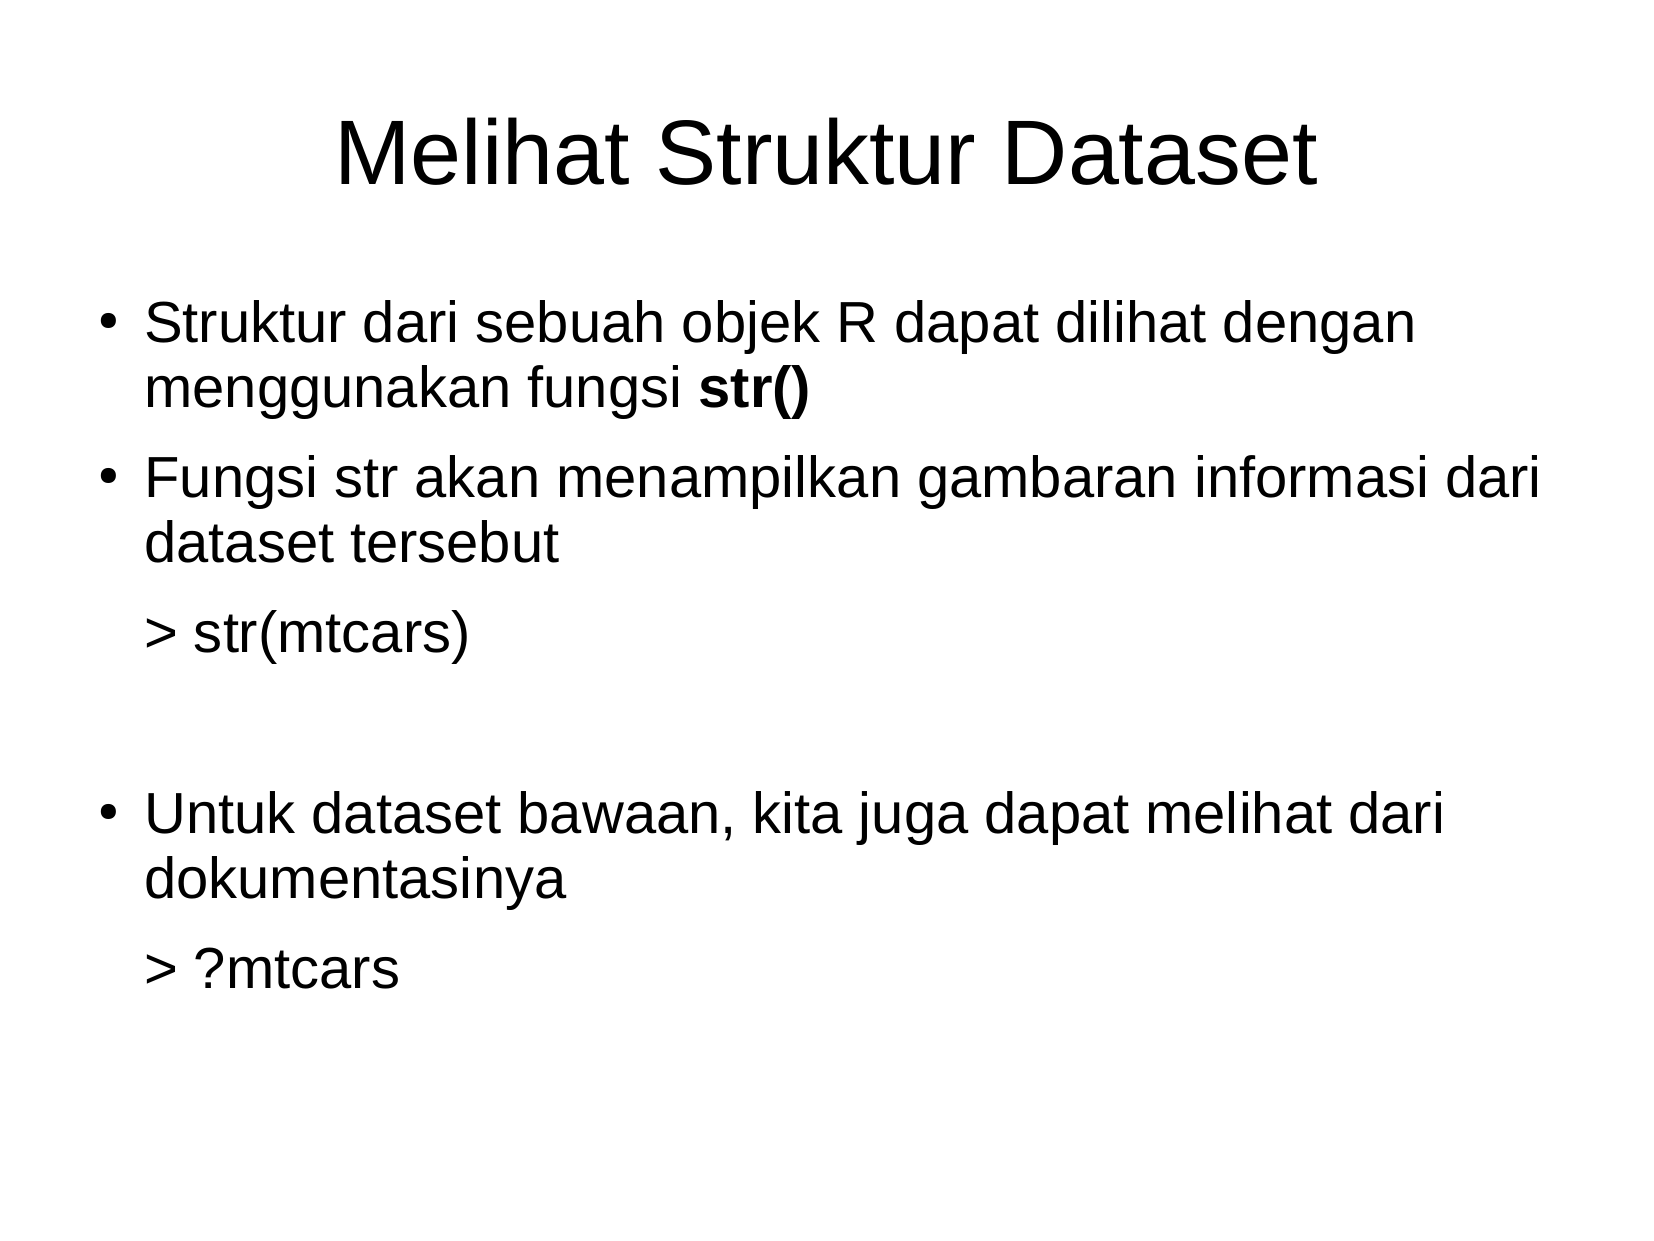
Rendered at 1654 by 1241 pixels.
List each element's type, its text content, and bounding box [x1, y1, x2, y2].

title Melihat Struktur Dataset [82, 49, 1571, 257]
list Struktur dari sebuah objek R dapat dilihat dengan menggunakan fungsi str() Fungsi str akan menampilkan gambaran informasi dari dataset tersebut > str(mtcars) Untuk dataset bawaan, kita juga dapat melihat dari dokumentasinya > ?mtcars [82, 290, 1571, 1010]
